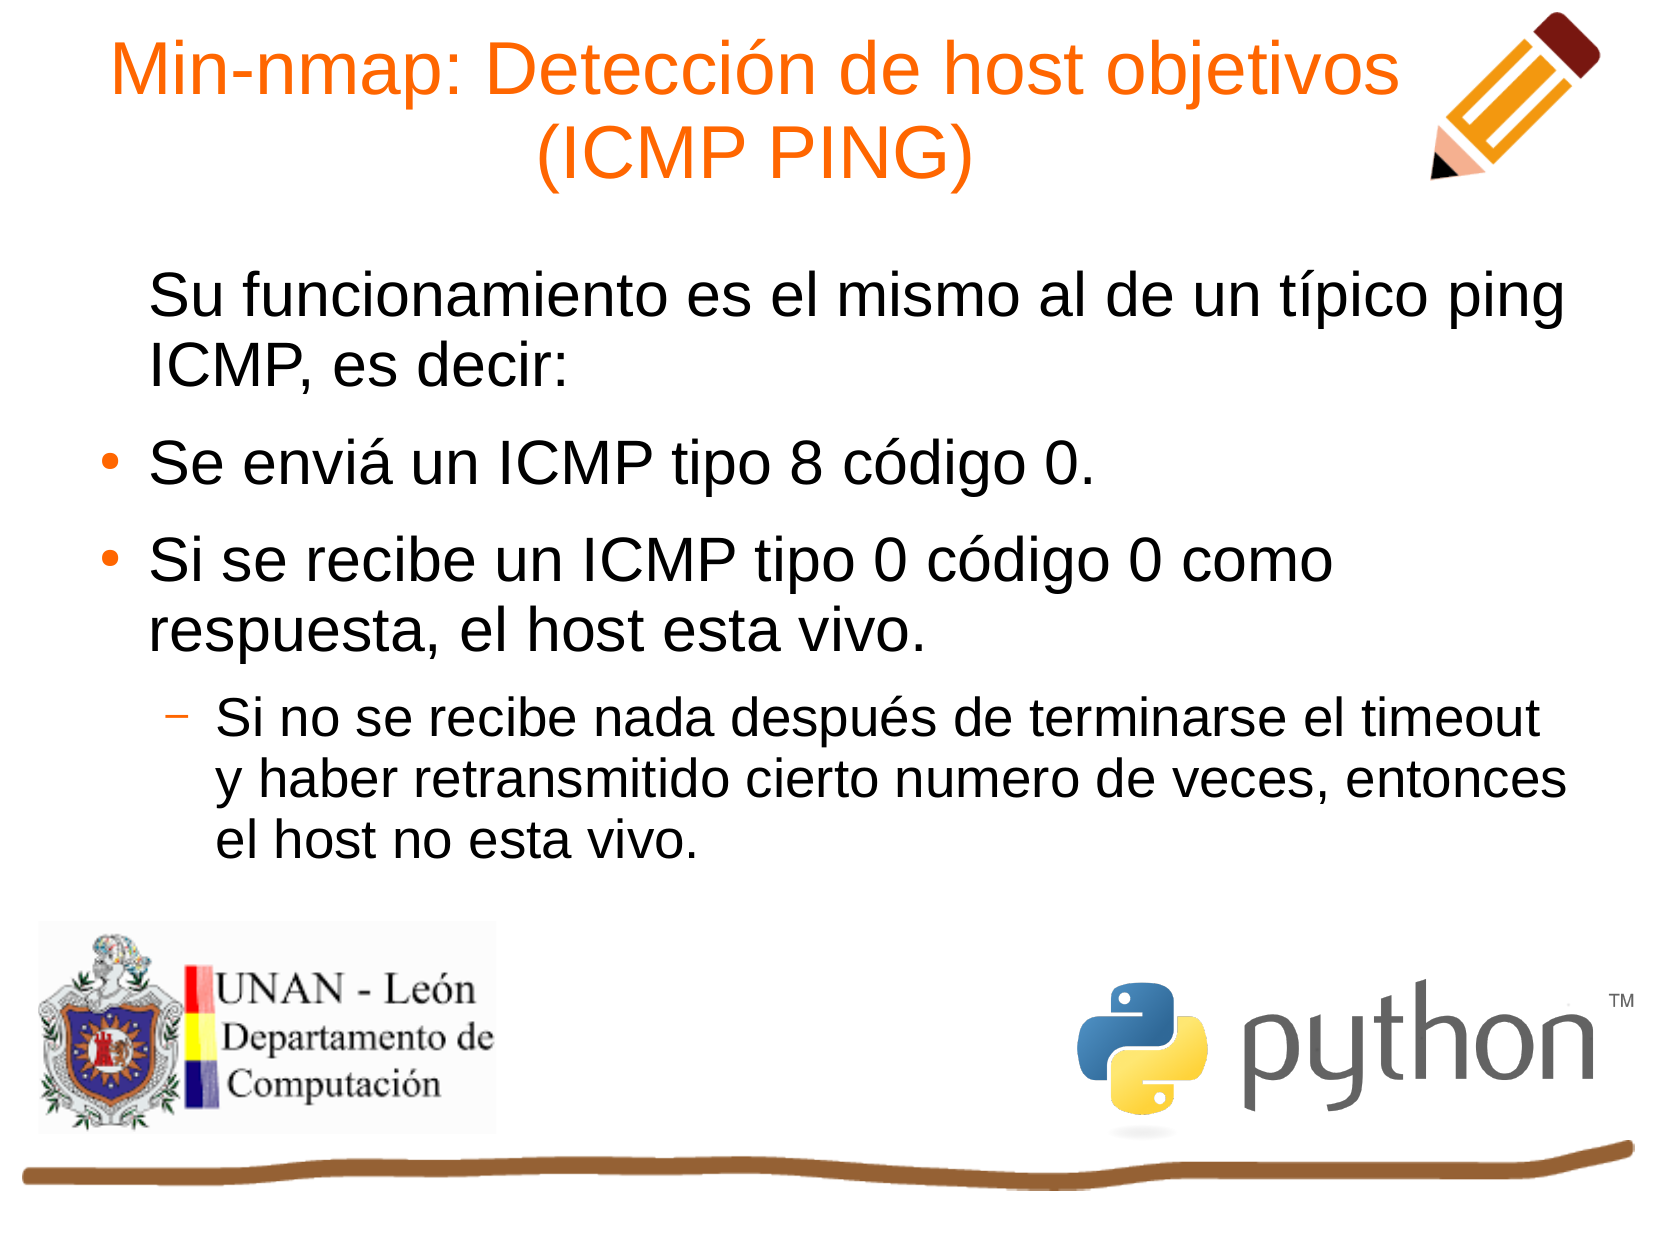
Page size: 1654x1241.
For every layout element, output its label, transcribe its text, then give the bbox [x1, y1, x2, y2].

picture [22, 970, 1647, 1191]
title Min-nmap: Detección de host objetivos (ICMP PING) [82, 26, 1430, 195]
list Su funcionamiento es el mismo al de un típico ping ICMP, es decir: Se enviá un ICMP tipo 8 código 0. Si se recibe un ICMP tipo 0 código 0 como respuesta, el host esta vivo. Si no se recibe nada después de terminarse el timeout y haber retransmitido cierto numero de veces, entonces el host no esta vivo. [82, 259, 1572, 875]
picture [1430, 12, 1601, 181]
picture [38, 921, 497, 1134]
